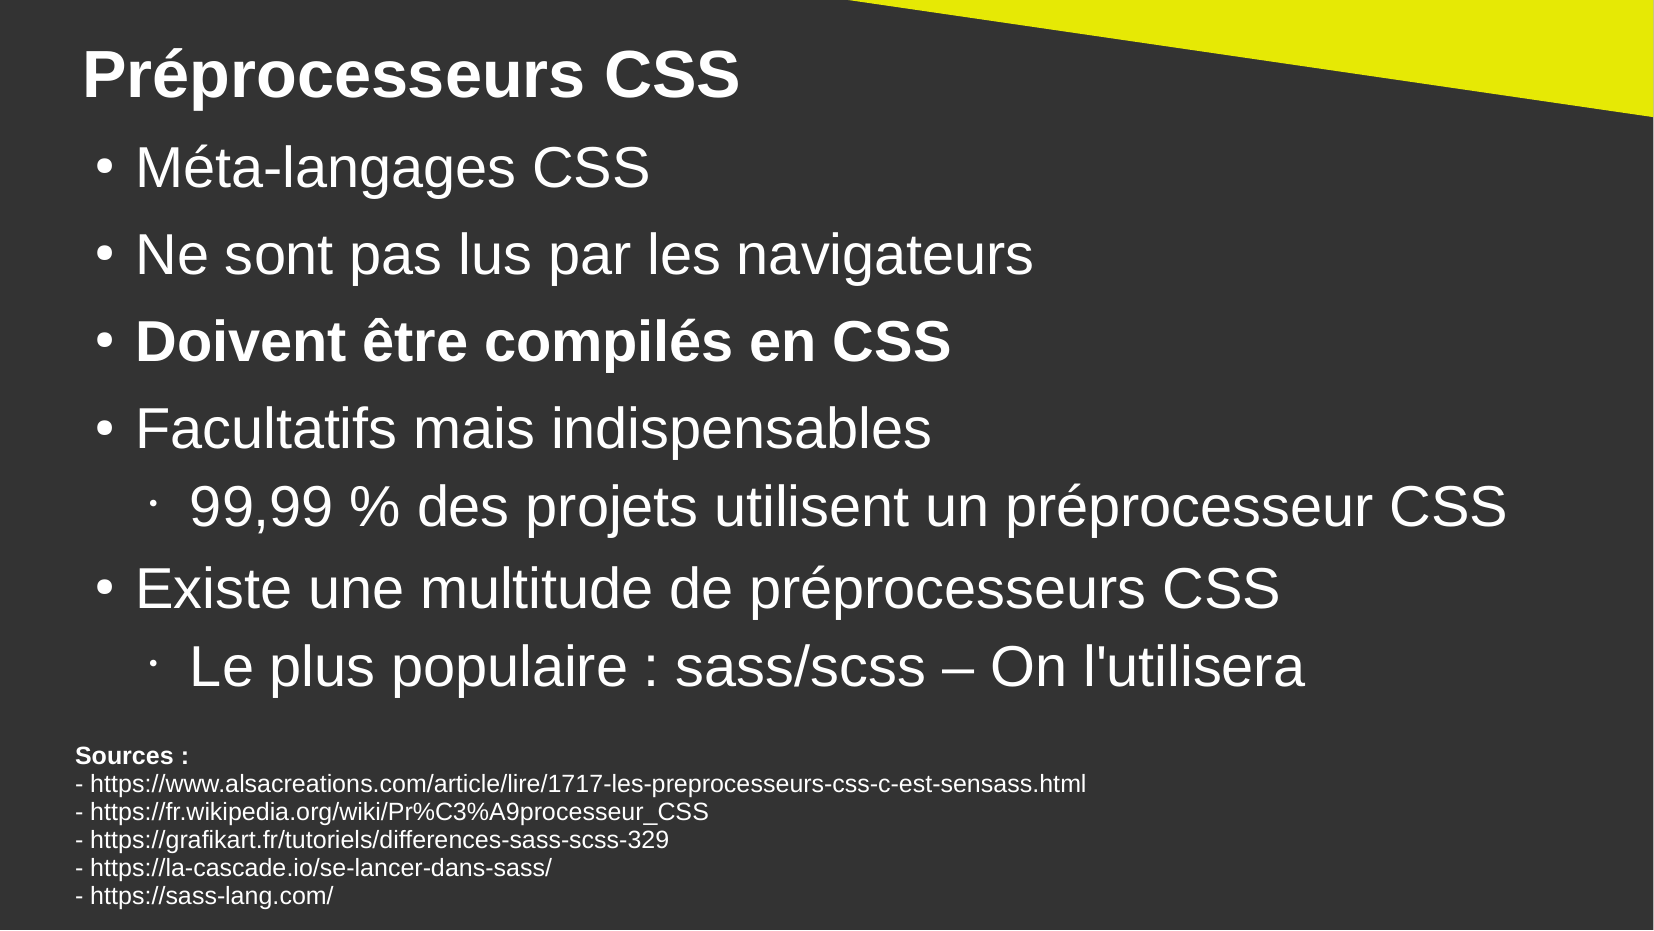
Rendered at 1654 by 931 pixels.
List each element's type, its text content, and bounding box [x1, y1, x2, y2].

list Méta-langages CSS Ne sont pas lus par les navigateurs Doivent être compilés en CSS Facultatifs mais indispensables 99,99 % des projets utilisent un préprocesseur CSS Existe une multitude de préprocesseurs CSS Le plus populaire : sass/scss – On l'utilisera [80, 135, 1620, 709]
text_box [848, 0, 1654, 118]
text_box Sources : - https://www.alsacreations.com/article/lire/1717-les-preprocesseurs-css-c-est-sensass.html - https://fr.wikipedia.org/wiki/Pr%C3%A9processeur_CSS - https://grafikart.fr/tutoriels/differences-sass-scss-329 - https://la-cascade.io/se-lancer-dans-sass/ - https://sass-lang.com/ [60, 734, 1546, 931]
title Préprocesseurs CSS [82, 37, 1571, 114]
